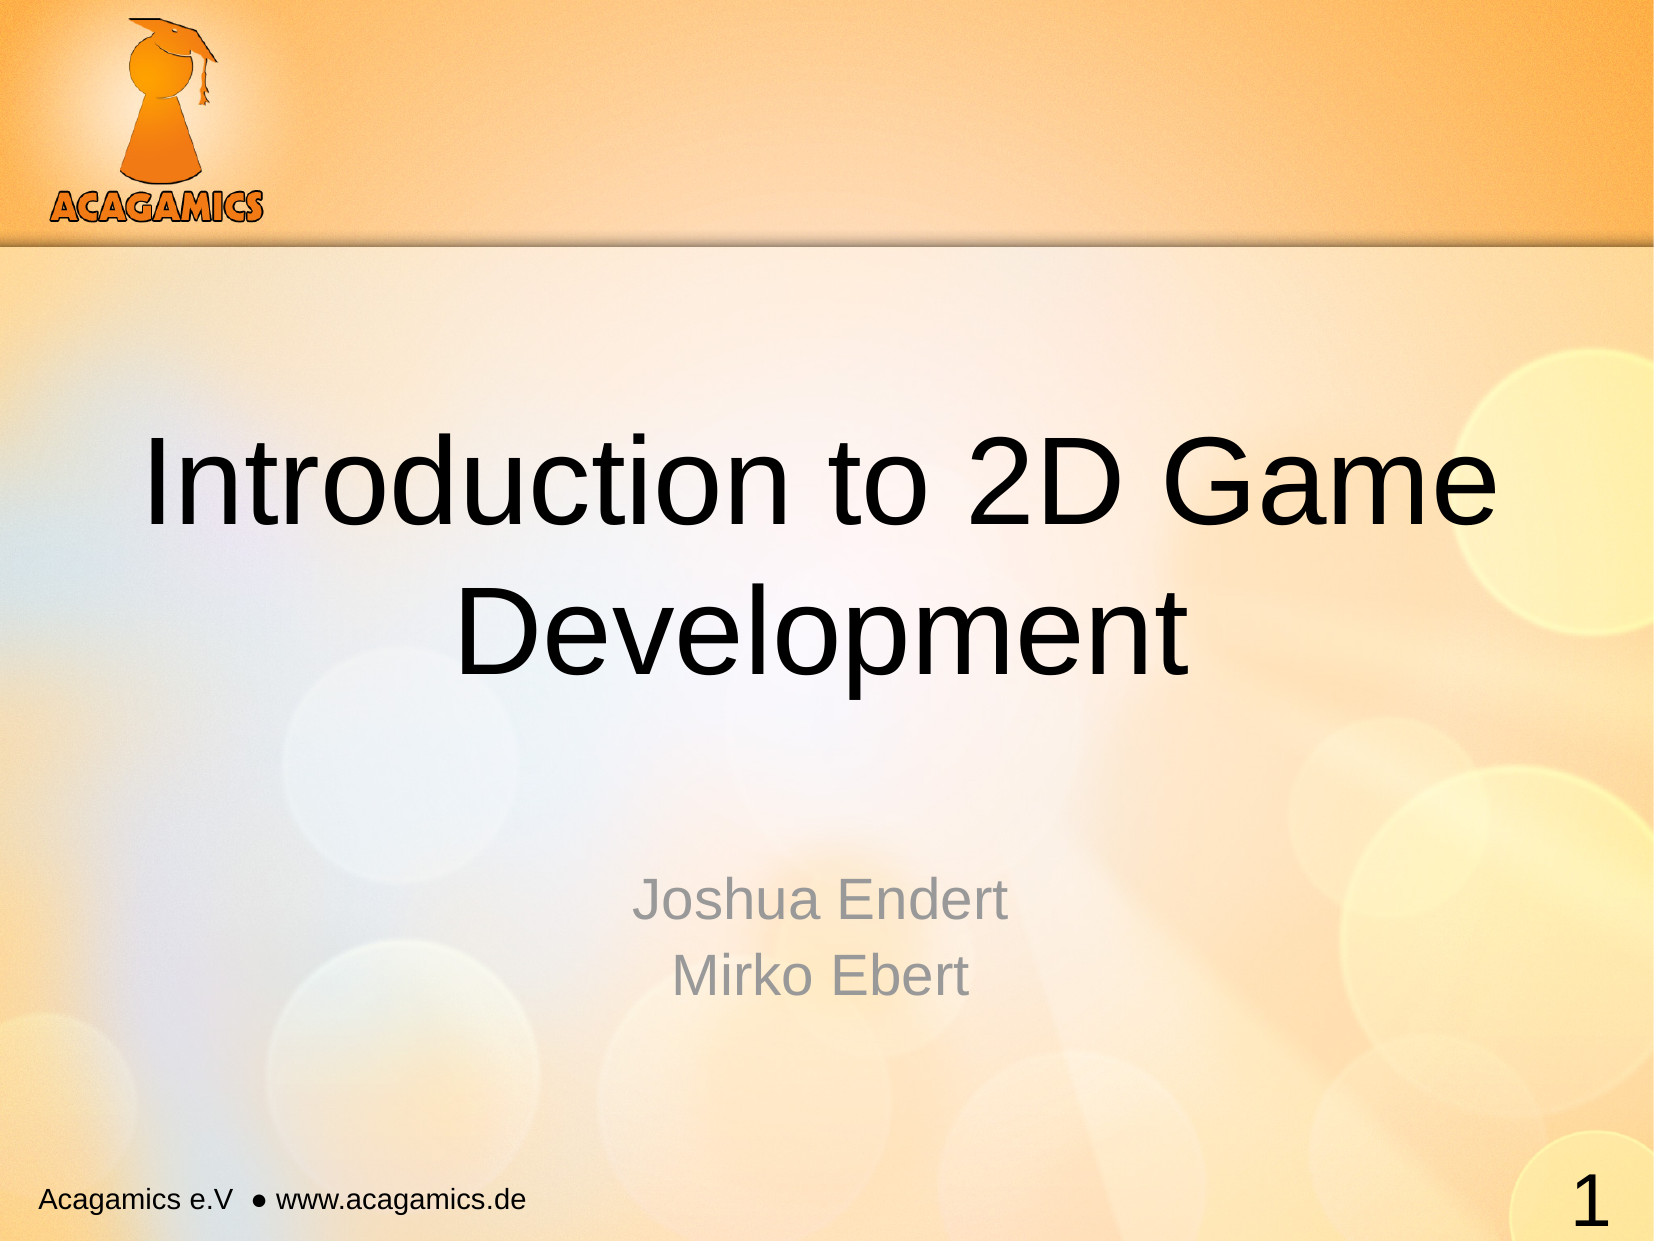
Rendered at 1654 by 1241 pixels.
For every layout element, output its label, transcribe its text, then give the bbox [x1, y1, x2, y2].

list Introduction to 2D Game Development Joshua Endert Mirko Ebert [76, 399, 1565, 1037]
text_box [1517, 1151, 1654, 1241]
